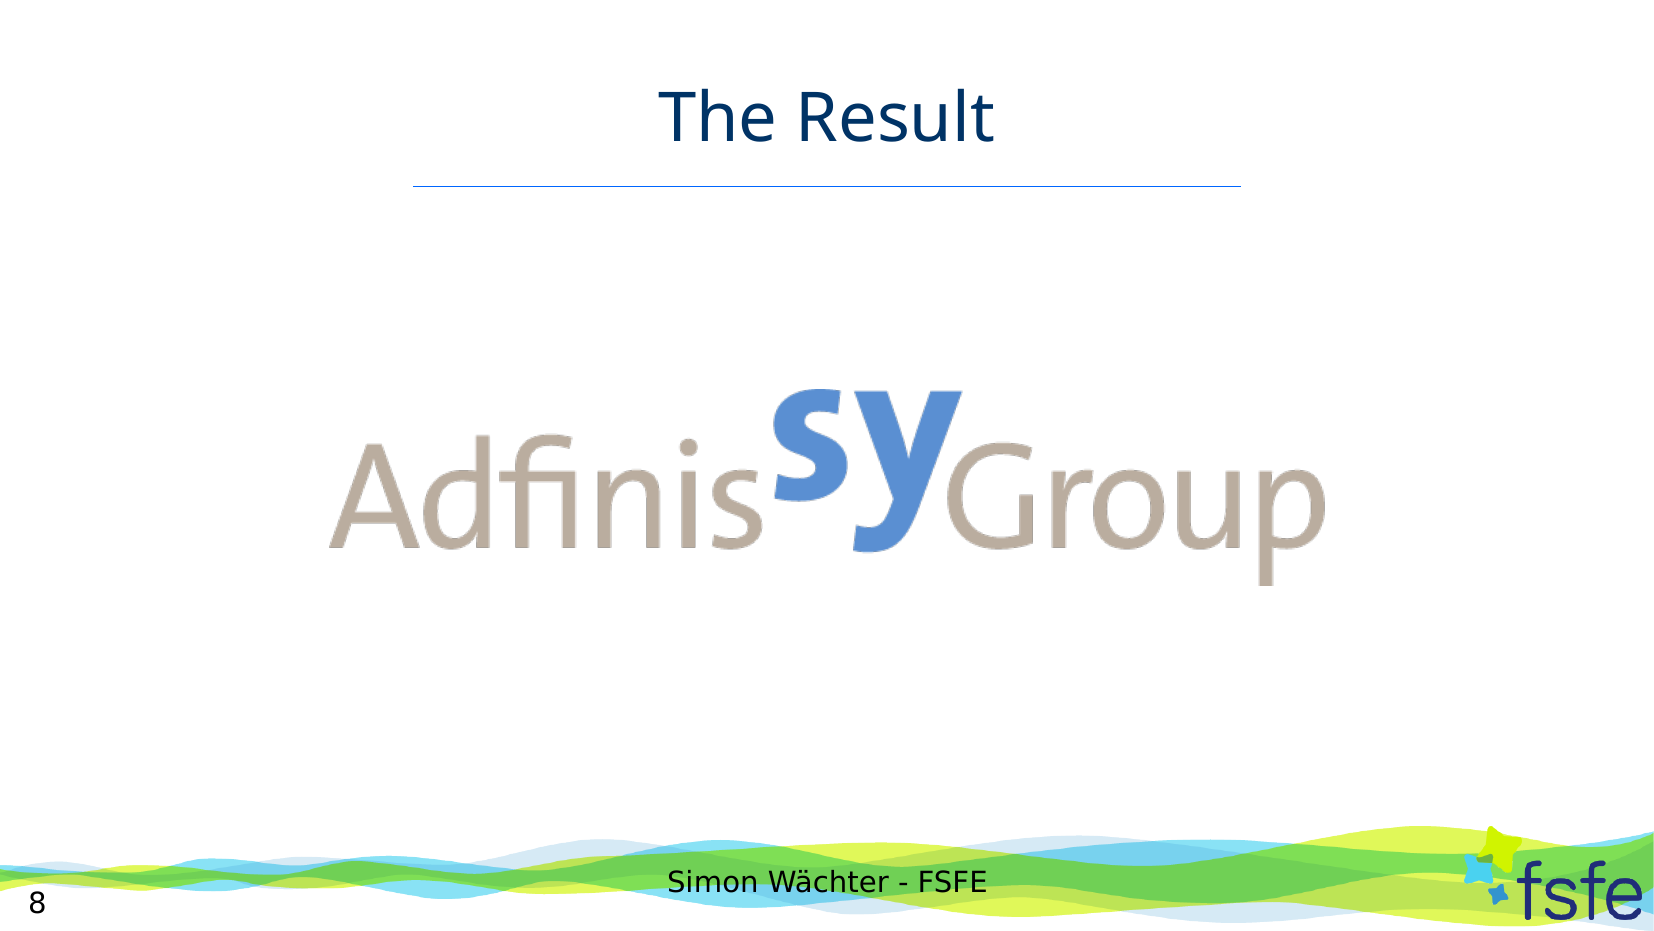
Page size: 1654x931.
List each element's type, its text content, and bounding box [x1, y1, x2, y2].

picture [328, 389, 1326, 586]
picture [0, 826, 1654, 931]
title The Result [82, 37, 1571, 193]
